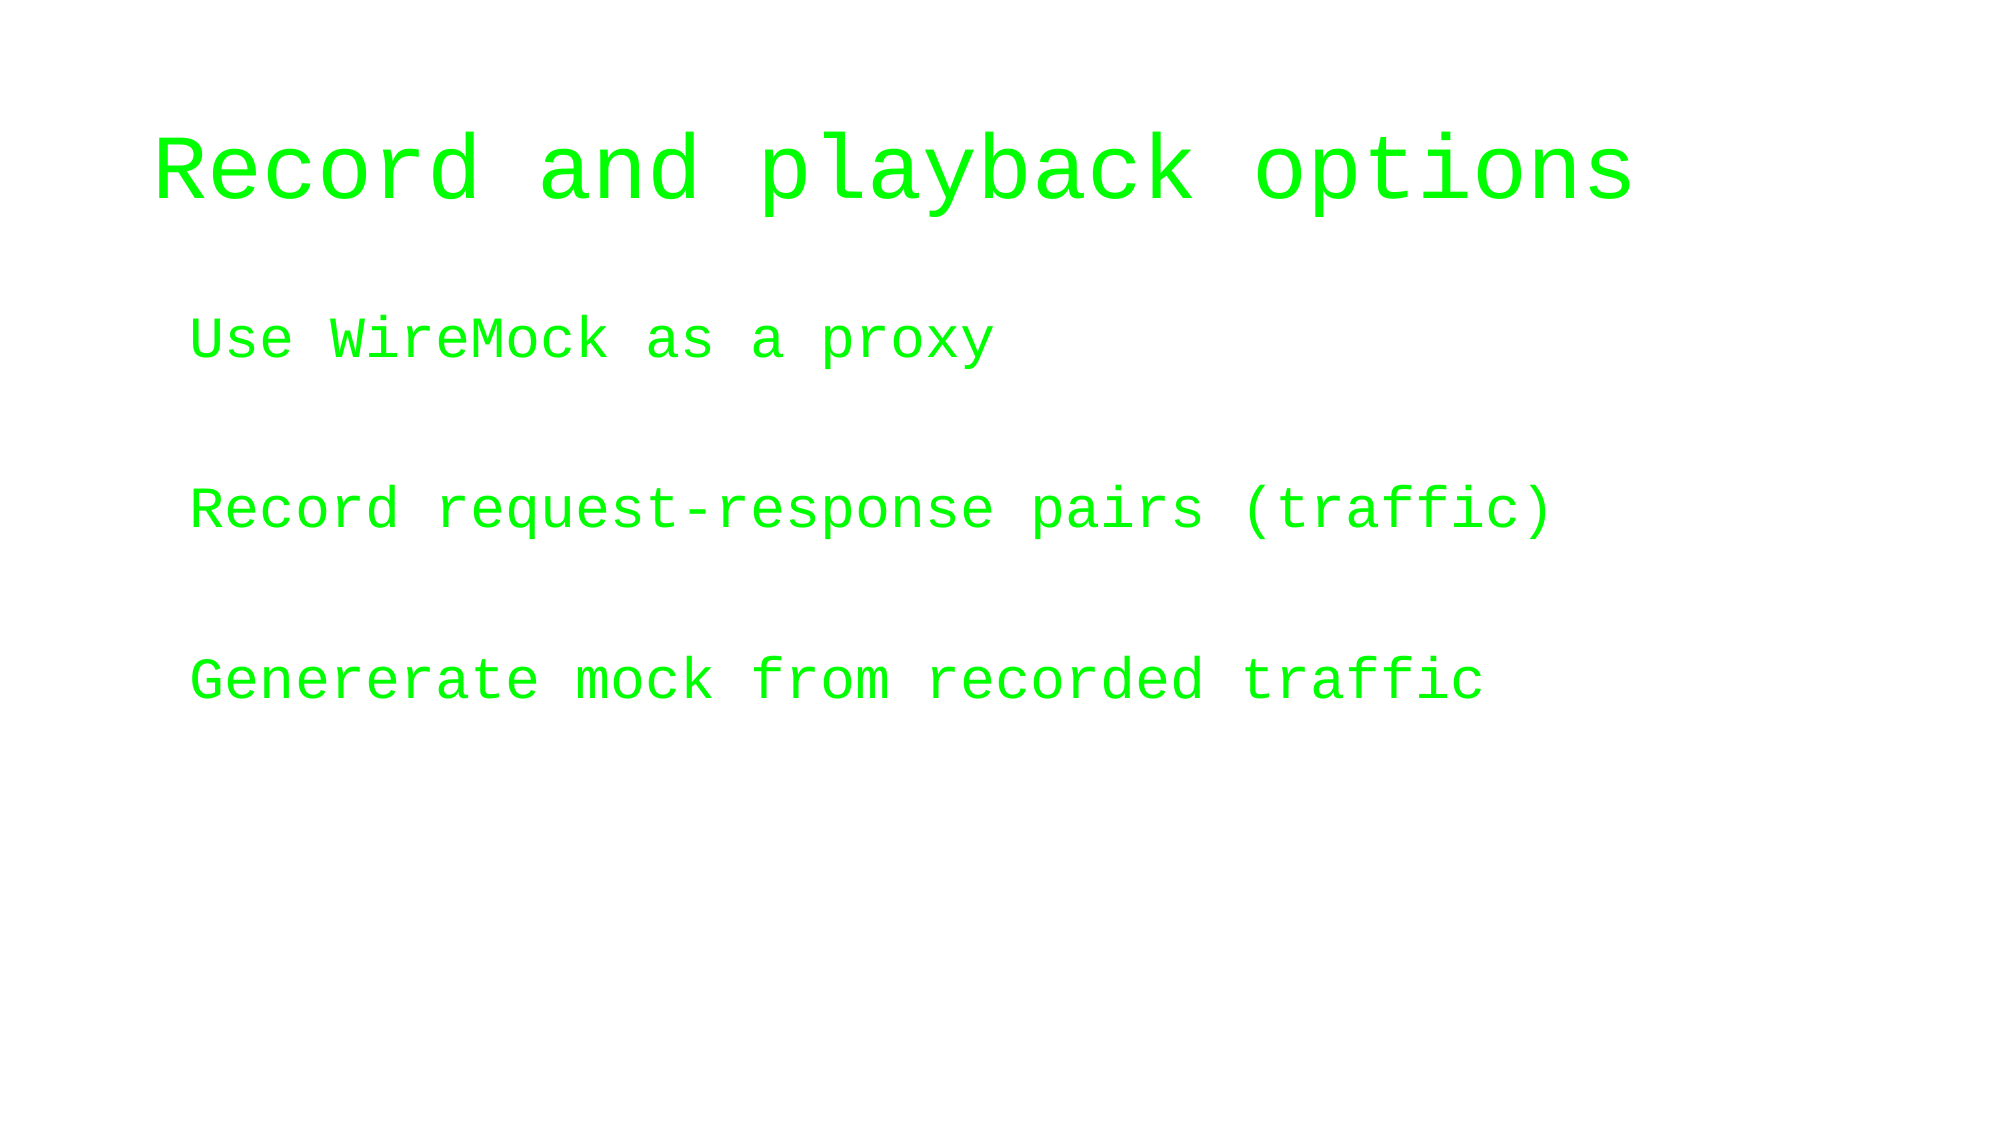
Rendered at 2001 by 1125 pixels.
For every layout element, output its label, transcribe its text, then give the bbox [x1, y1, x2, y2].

list Use WireMock as a proxy Record request-response pairs (traffic) Genererate mock from recorded traffic [137, 299, 1966, 1014]
title Record and playback options [137, 59, 1863, 278]
